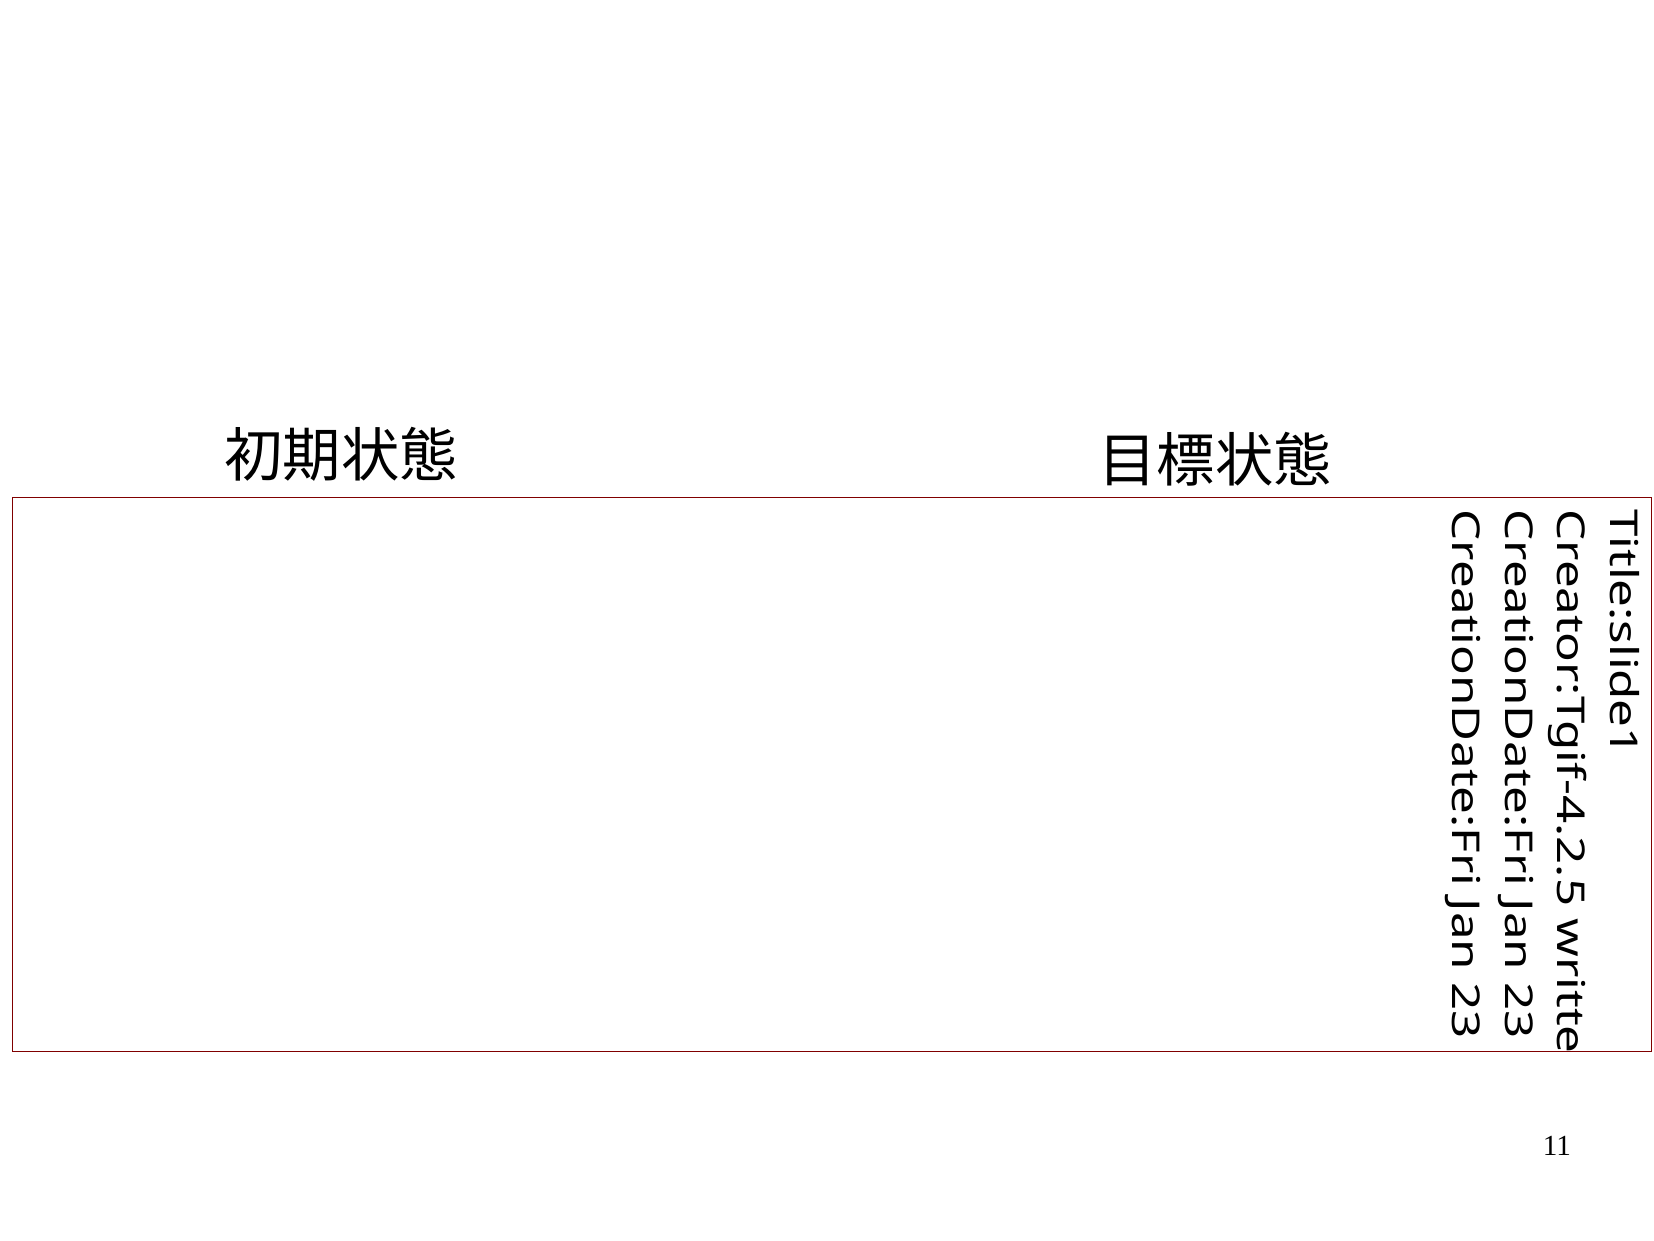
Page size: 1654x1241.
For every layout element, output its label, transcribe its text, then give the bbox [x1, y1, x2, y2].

picture [11, 493, 1654, 1052]
text_box 目標状態 [1083, 406, 1347, 485]
text_box 初期状態 [210, 401, 473, 480]
